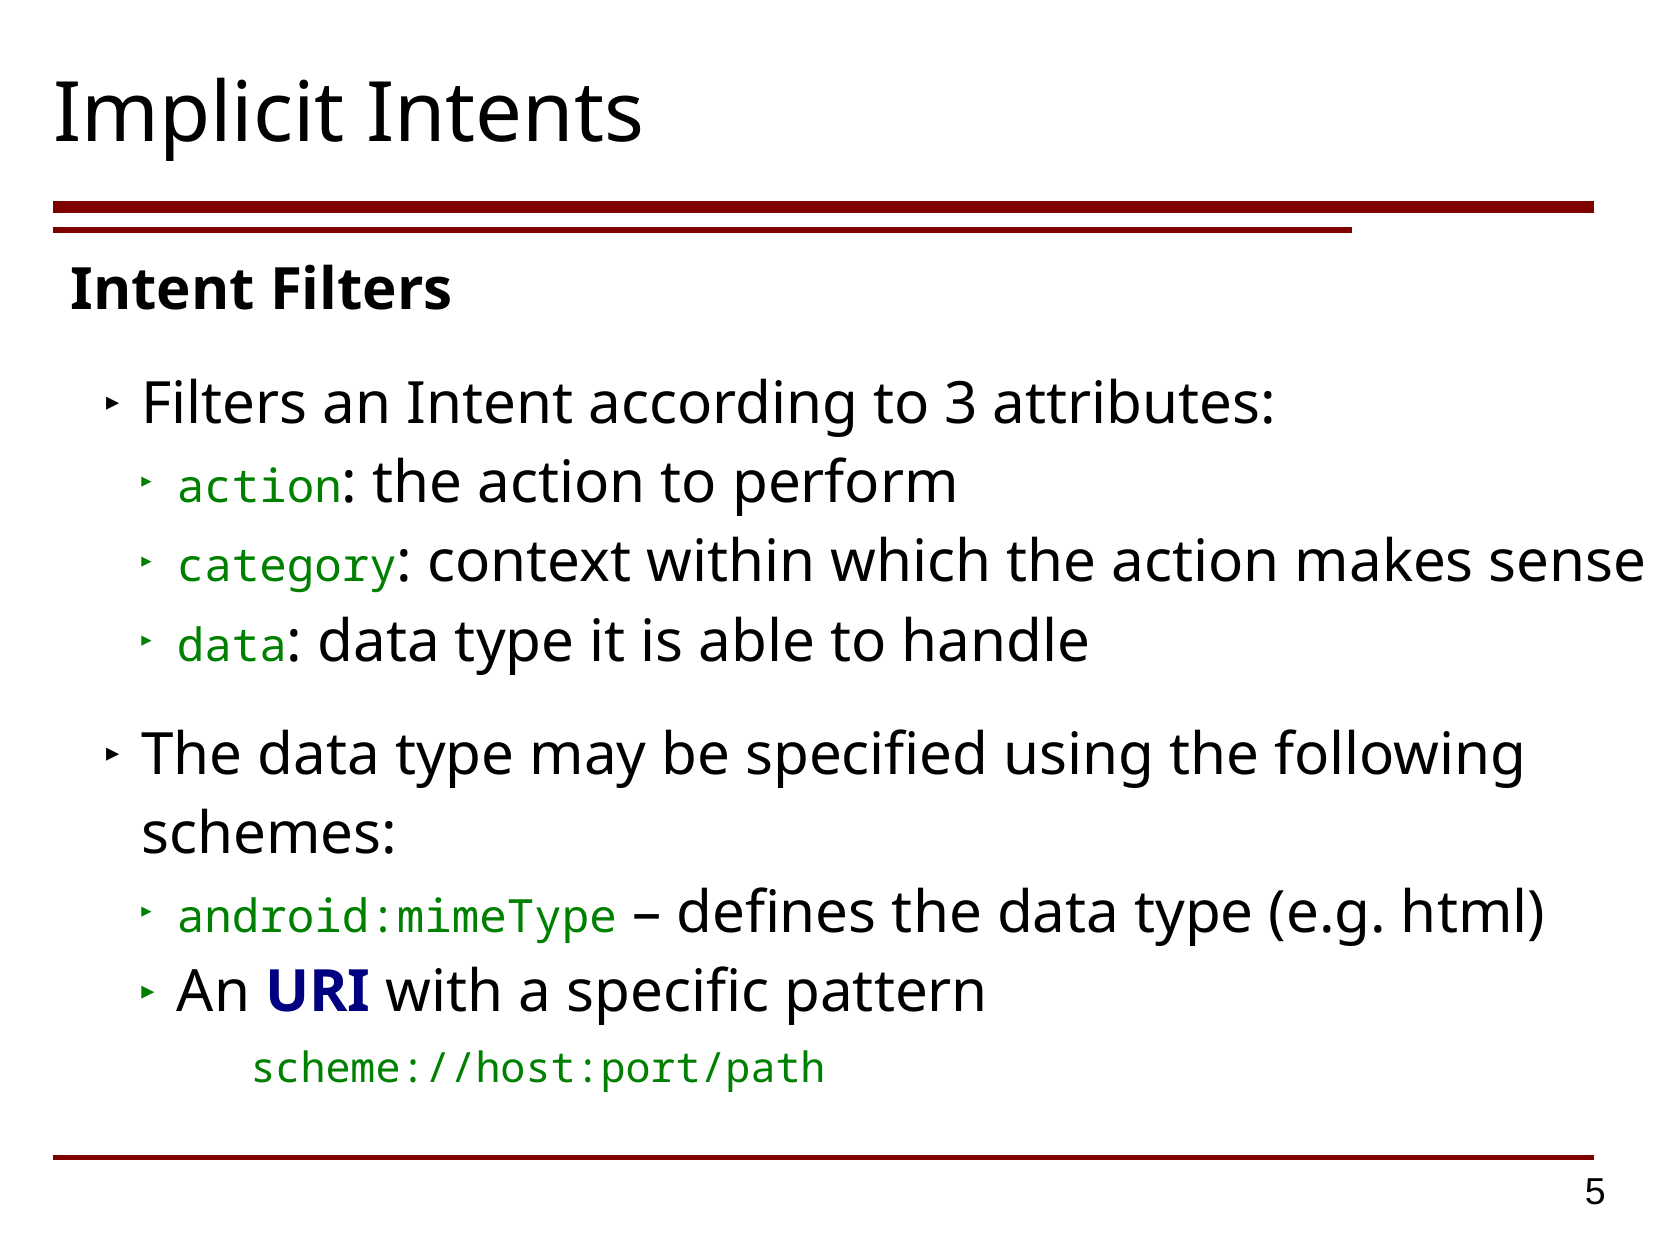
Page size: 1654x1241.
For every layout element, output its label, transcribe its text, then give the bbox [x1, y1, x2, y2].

text_box Intent Filters Filters an Intent according to 3 attributes: action: the action to perform category: context within which the action makes sense data: data type it is able to handle The data type may be specified using the following schemes: android:mimeType – defines the data type (e.g. html) An URI with a specific pattern scheme://host:port/path [55, 240, 1593, 1087]
text_box <número> [35, 1163, 1654, 1221]
subtitle Implicit Intents [53, 48, 1542, 172]
